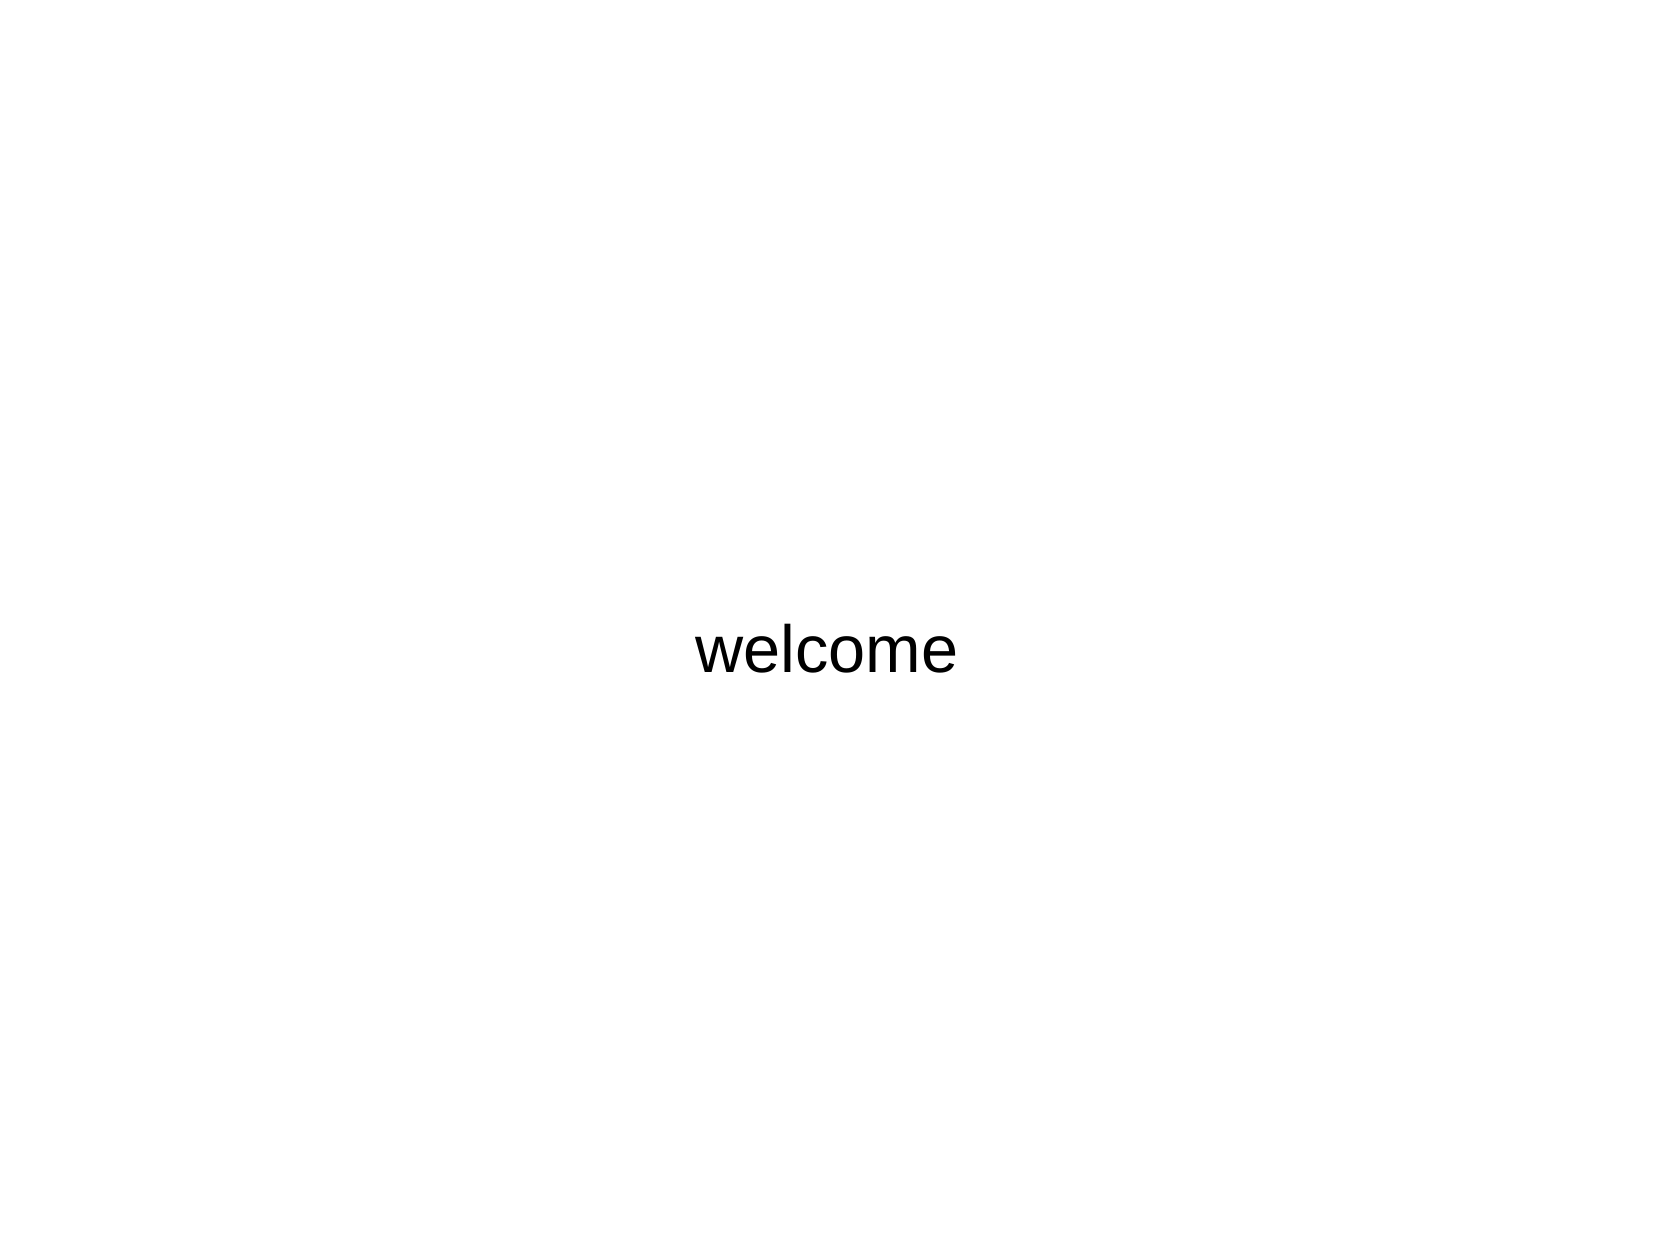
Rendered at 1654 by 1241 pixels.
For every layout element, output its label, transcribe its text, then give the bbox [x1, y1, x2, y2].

subtitle welcome [82, 290, 1571, 1010]
